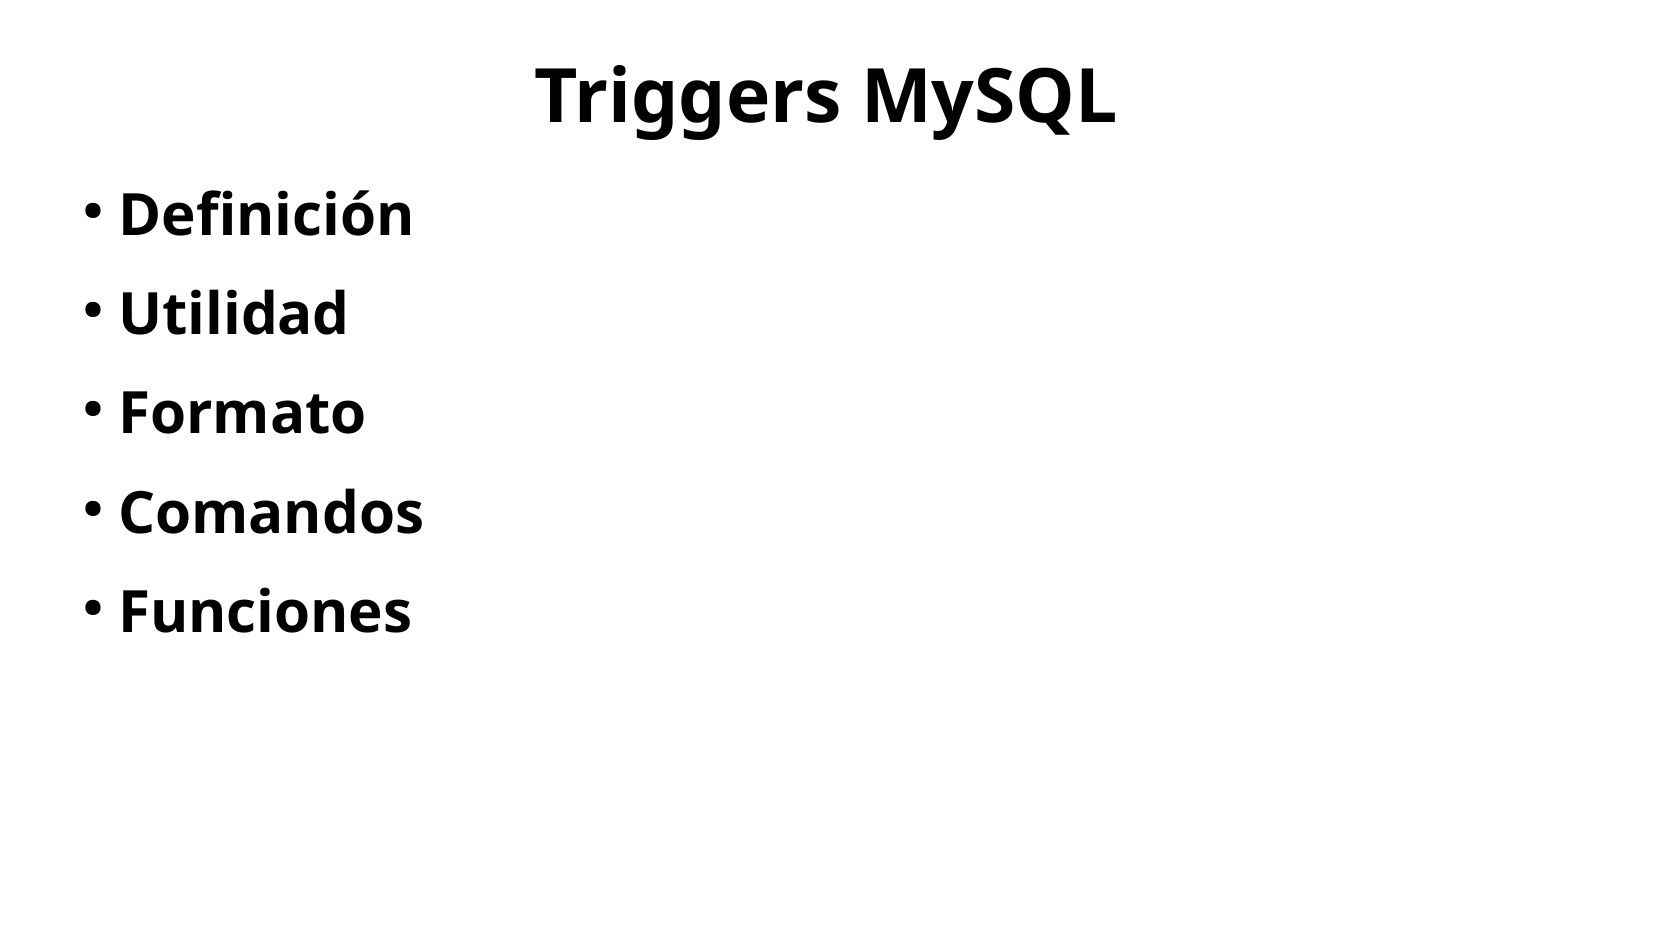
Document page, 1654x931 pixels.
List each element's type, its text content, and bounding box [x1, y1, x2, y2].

title Triggers MySQL [82, 37, 1571, 148]
list Definición Utilidad Formato Comandos Funciones [82, 177, 1571, 886]
